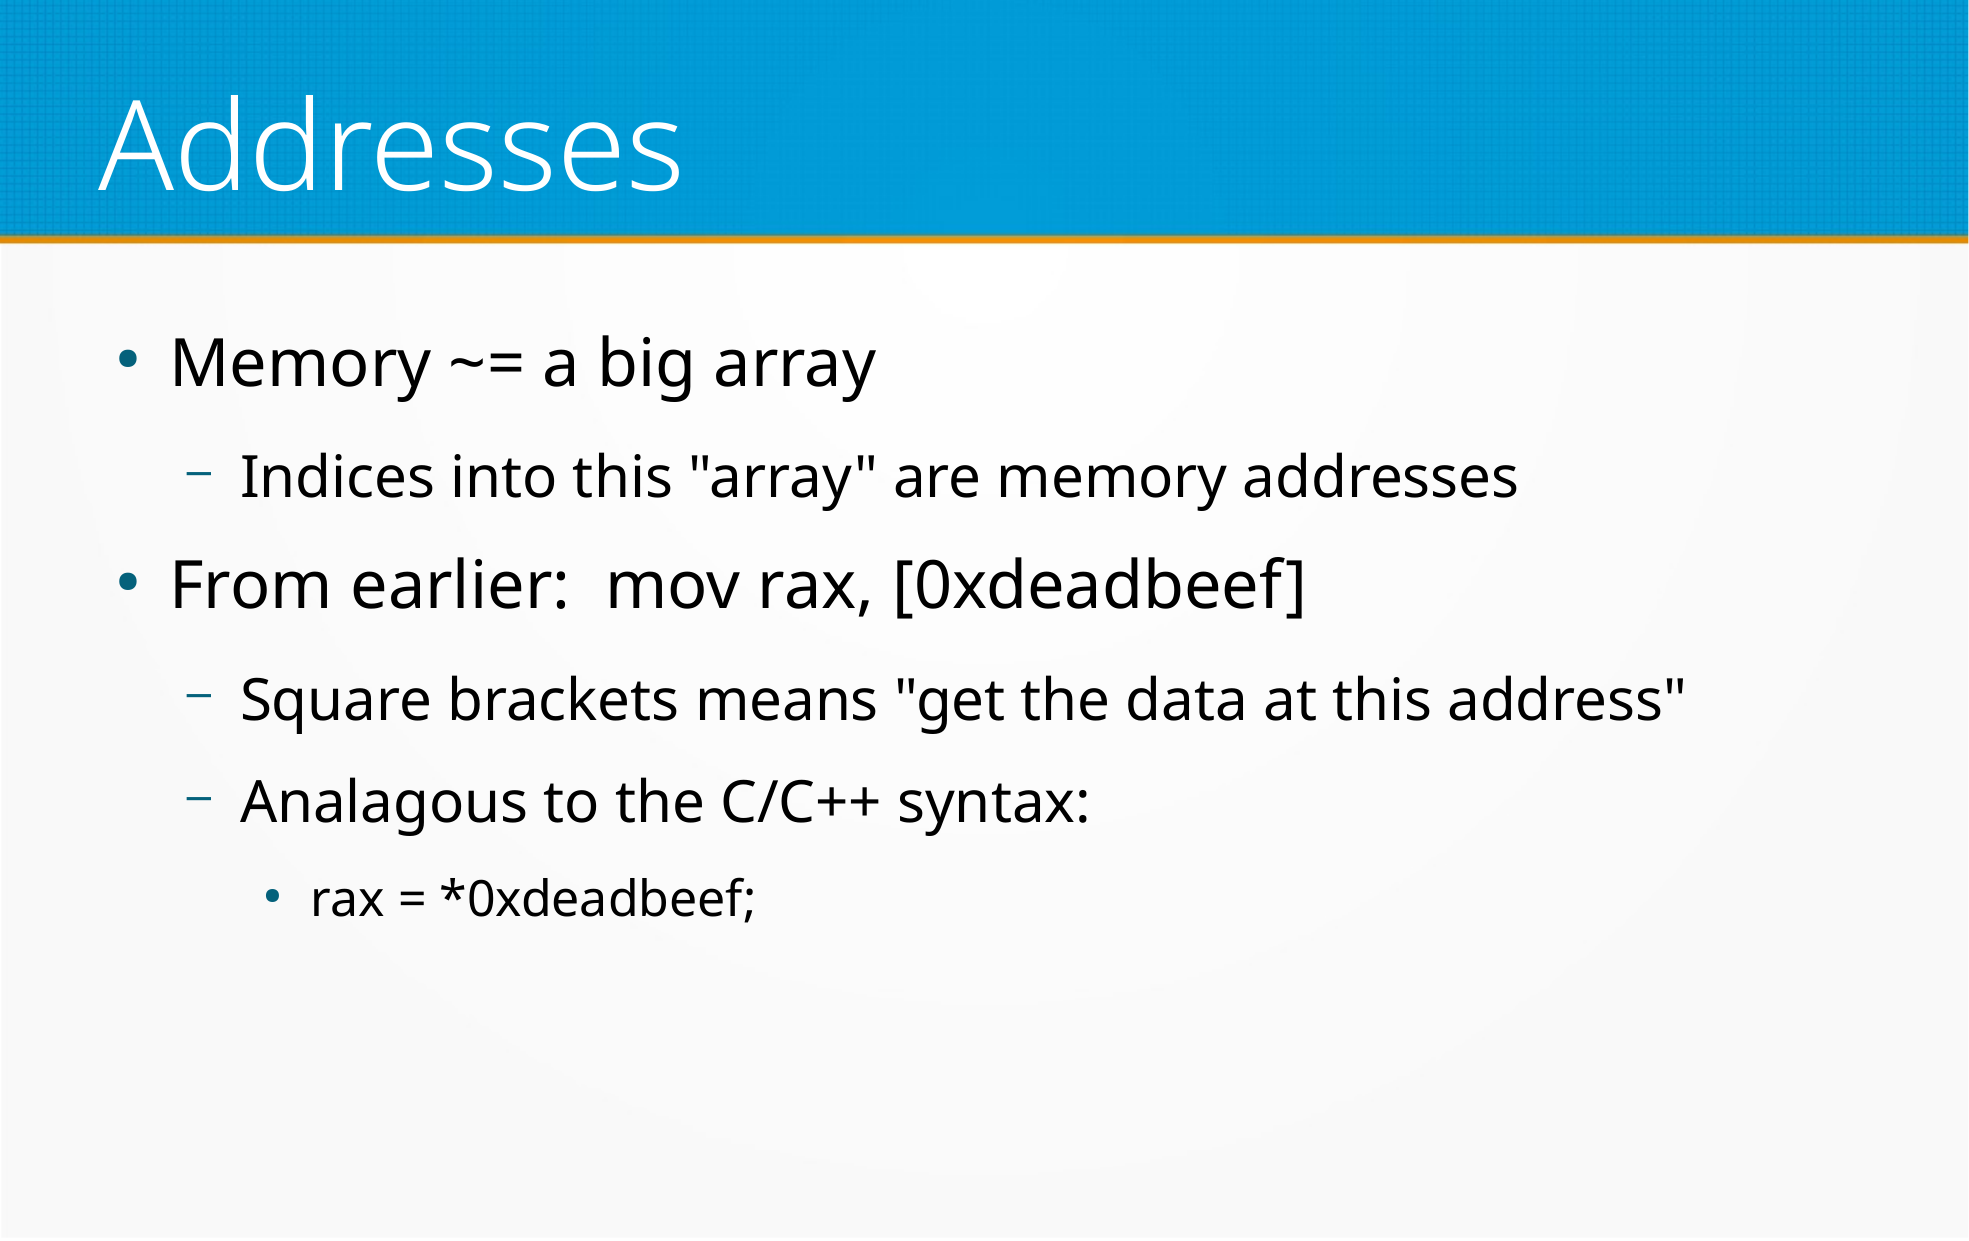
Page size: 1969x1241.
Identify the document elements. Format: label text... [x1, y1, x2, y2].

picture [0, 233, 1969, 1241]
title Addresses [98, 19, 1870, 227]
list Memory ~= a big array Indices into this "array" are memory addresses From earlier: mov rax, [0xdeadbeef] Square brackets means "get the data at this address" Analagous to the C/C++ syntax: rax = *0xdeadbeef; [98, 315, 1861, 1081]
